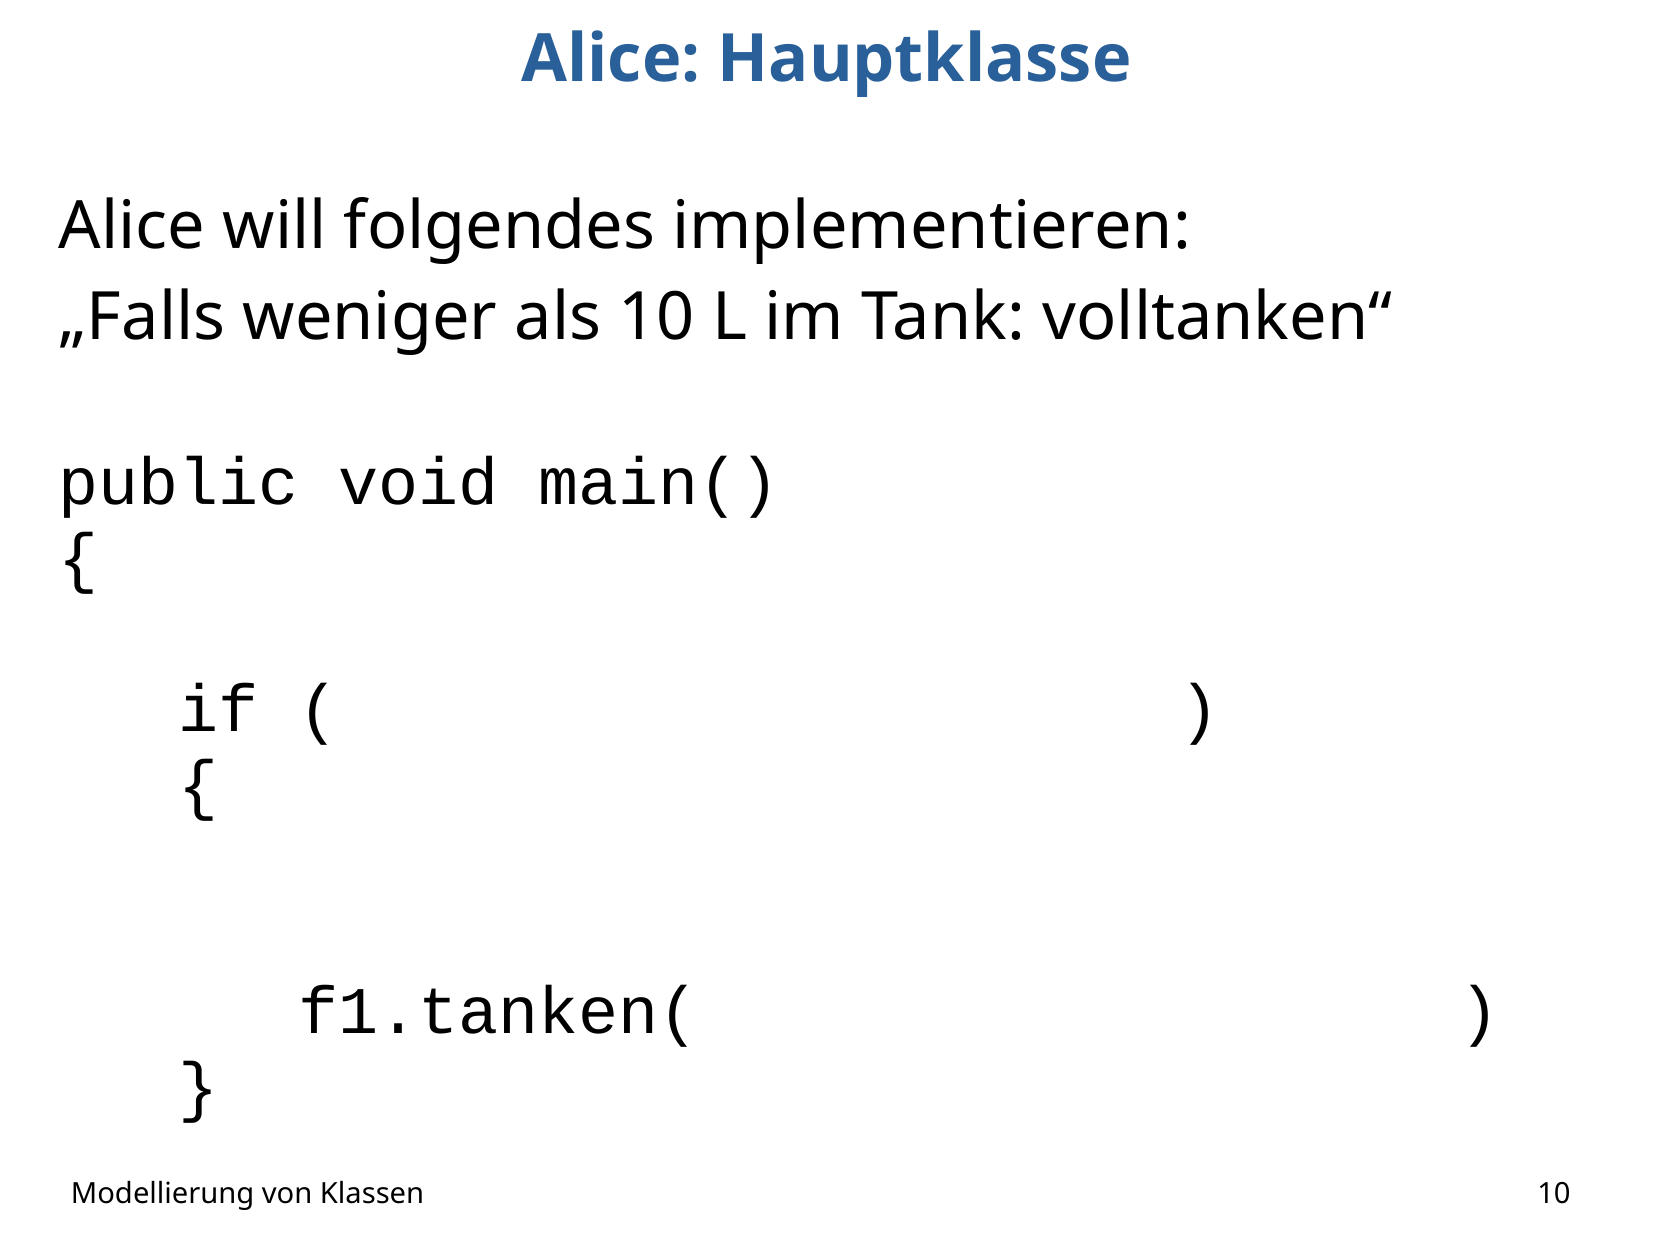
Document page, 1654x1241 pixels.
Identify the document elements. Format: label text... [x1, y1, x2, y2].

list Alice will folgendes implementieren: „Falls weniger als 10 L im Tank: volltanken“ public void main() { if ( ) { f1.tanken( ) } [59, 177, 1595, 1146]
title Alice: Hauptklasse [0, 5, 1654, 107]
